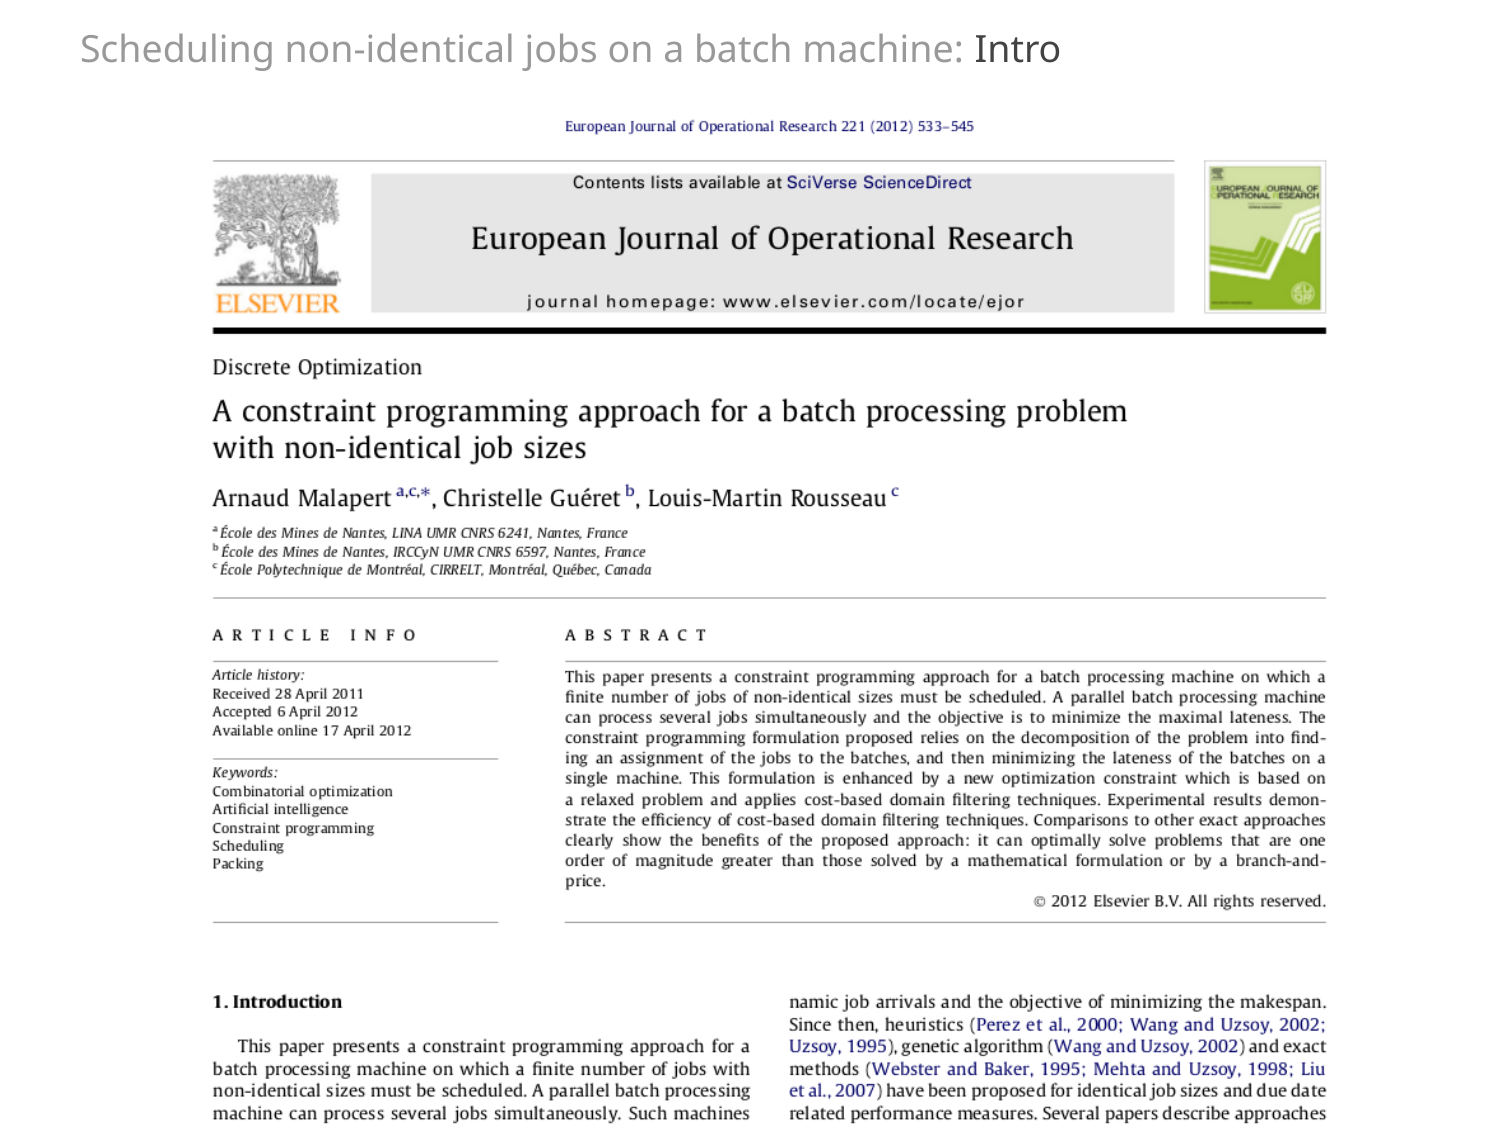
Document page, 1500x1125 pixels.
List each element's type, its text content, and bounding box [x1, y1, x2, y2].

picture [135, 91, 1371, 1125]
title Scheduling non-identical jobs on a batch machine: Intro [27, 13, 1399, 85]
